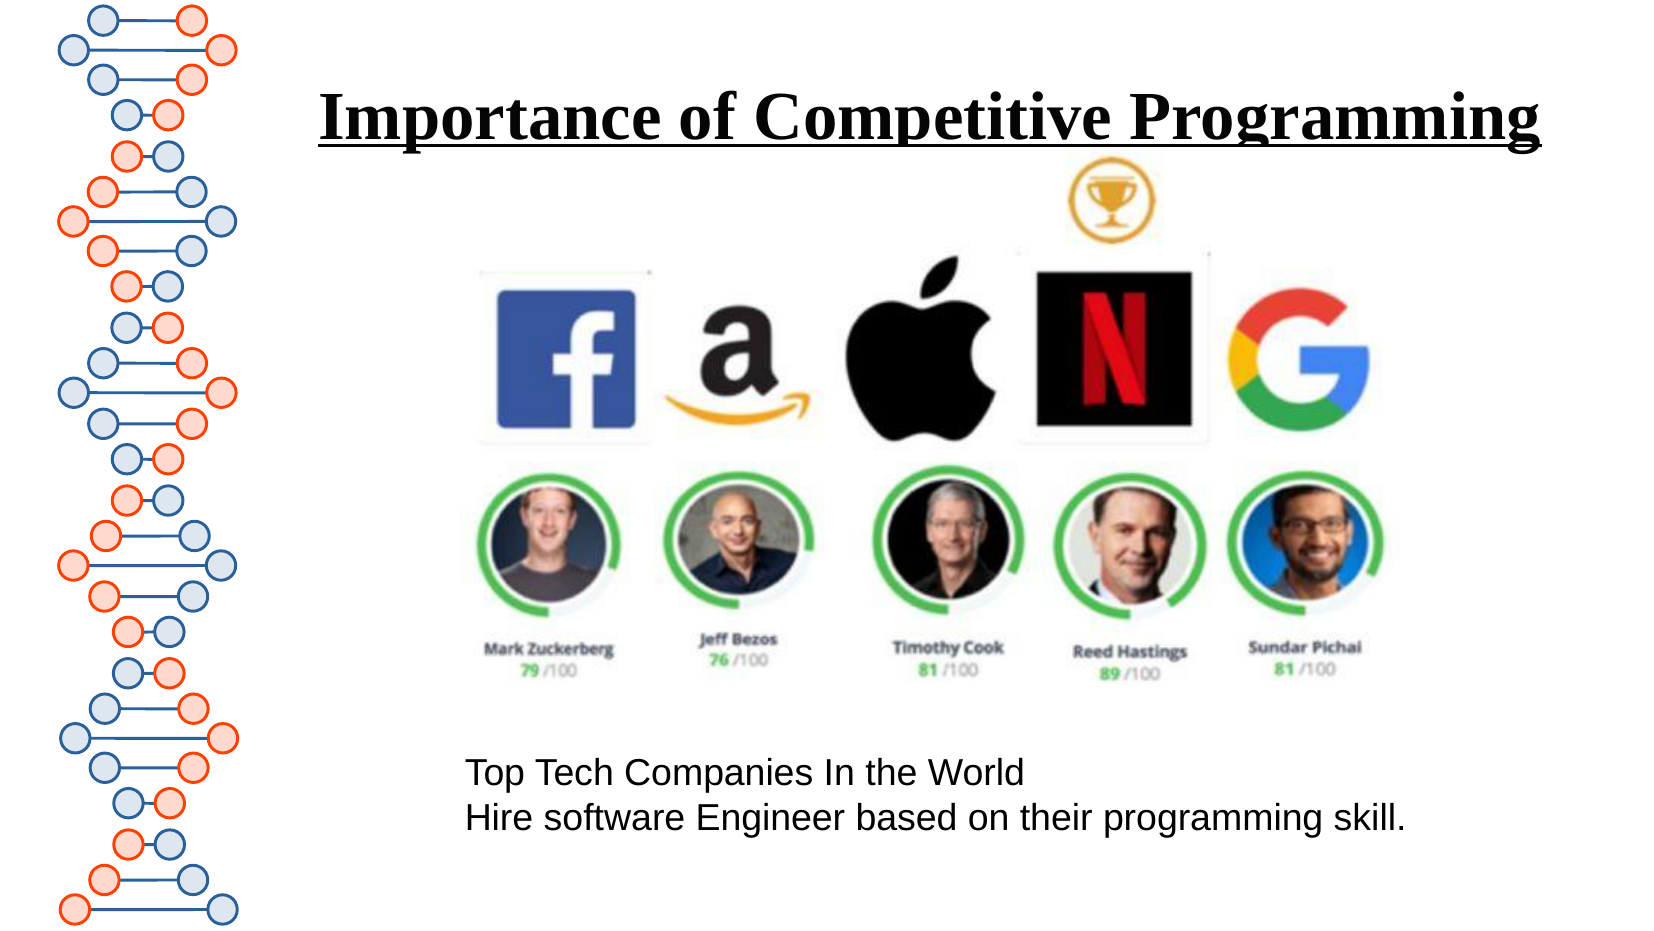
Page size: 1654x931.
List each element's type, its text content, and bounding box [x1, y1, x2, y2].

text_box Importance of Competitive Programming [265, 35, 1595, 189]
text_box Top Tech Companies In the World Hire software Engineer based on their programming skill. [449, 740, 1487, 839]
picture [460, 147, 1400, 687]
